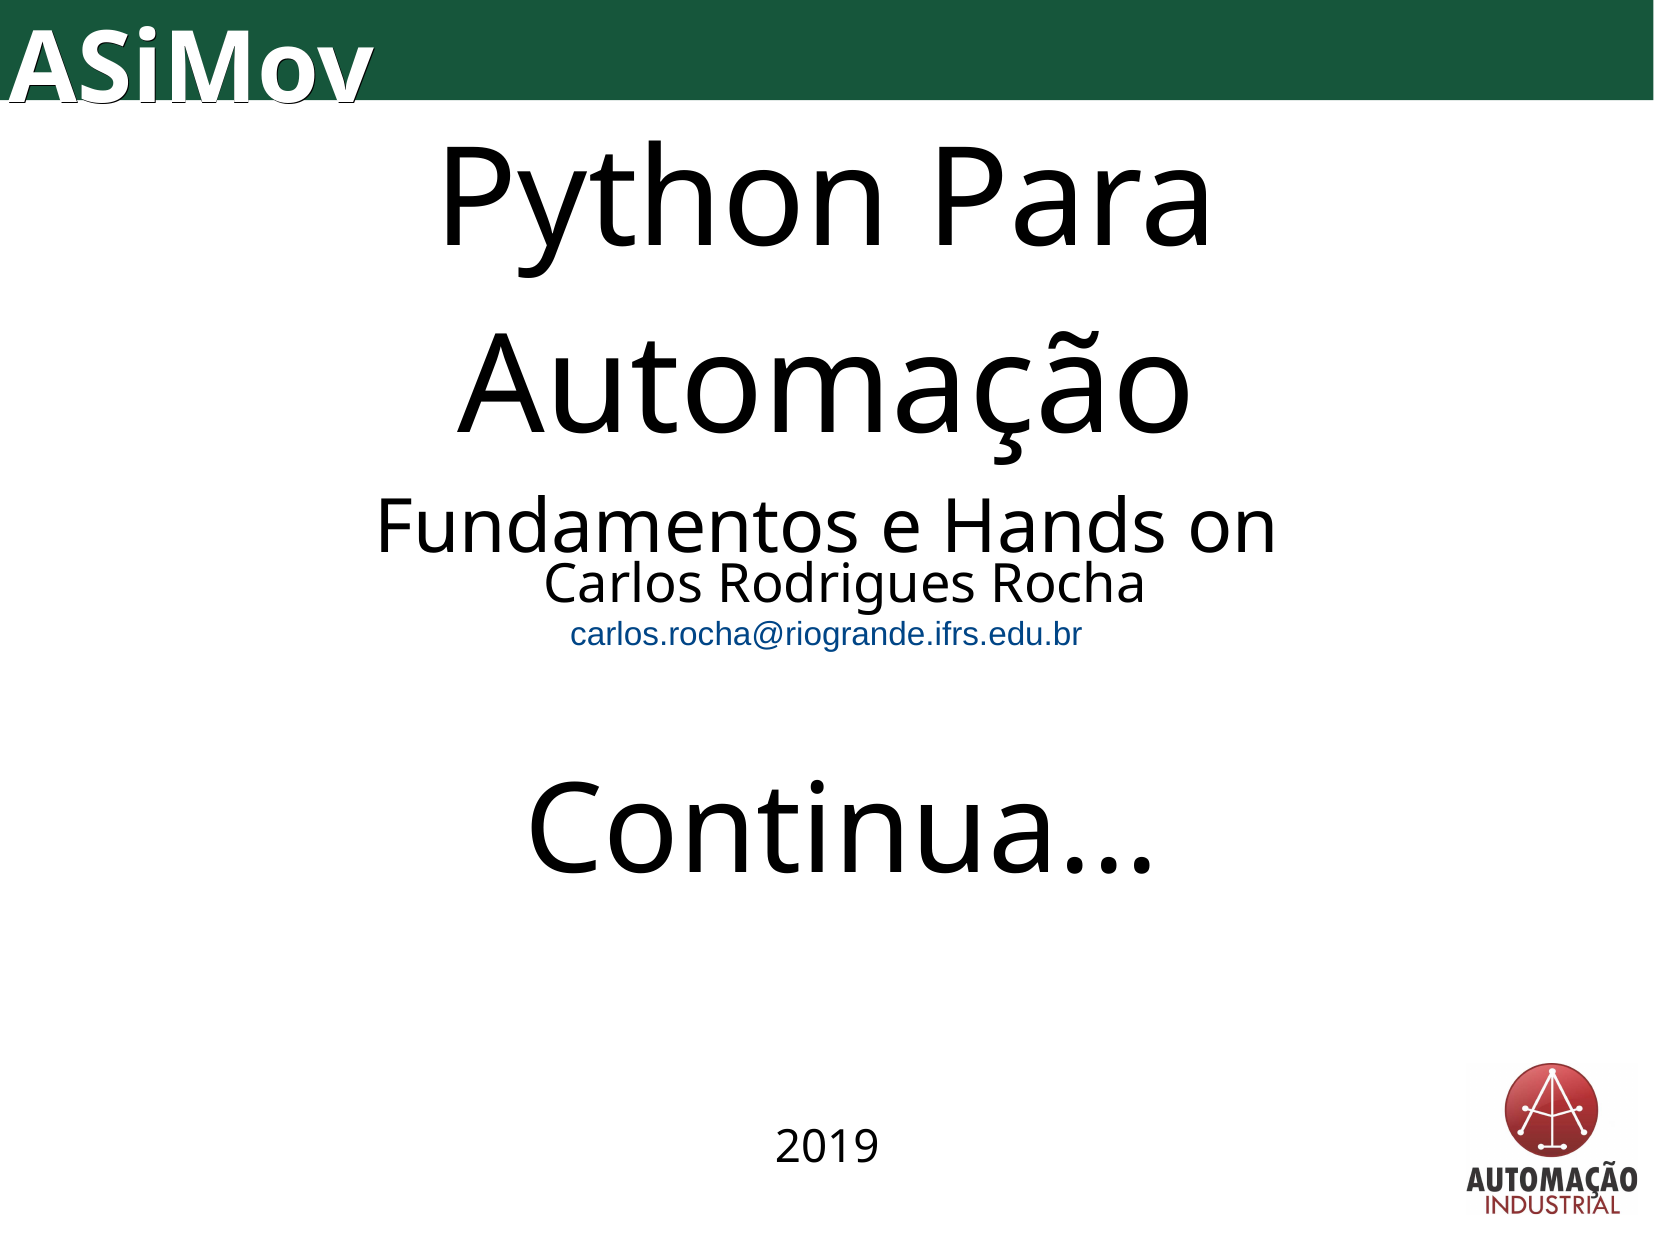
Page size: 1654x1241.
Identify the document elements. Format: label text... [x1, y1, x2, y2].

text_box Continua... [509, 731, 1144, 903]
picture [1465, 1062, 1638, 1215]
text_box 2019 [759, 1105, 894, 1224]
text_box Python Para Automação Fundamentos e Hands on [321, 140, 1333, 534]
text_box carlos.rocha@riogrande.ifrs.edu.br [555, 608, 1099, 661]
text_box Carlos Rodrigues Rocha [528, 537, 1152, 614]
text_box [1183, 0, 1654, 101]
text_box ASiMov [0, 0, 1183, 228]
